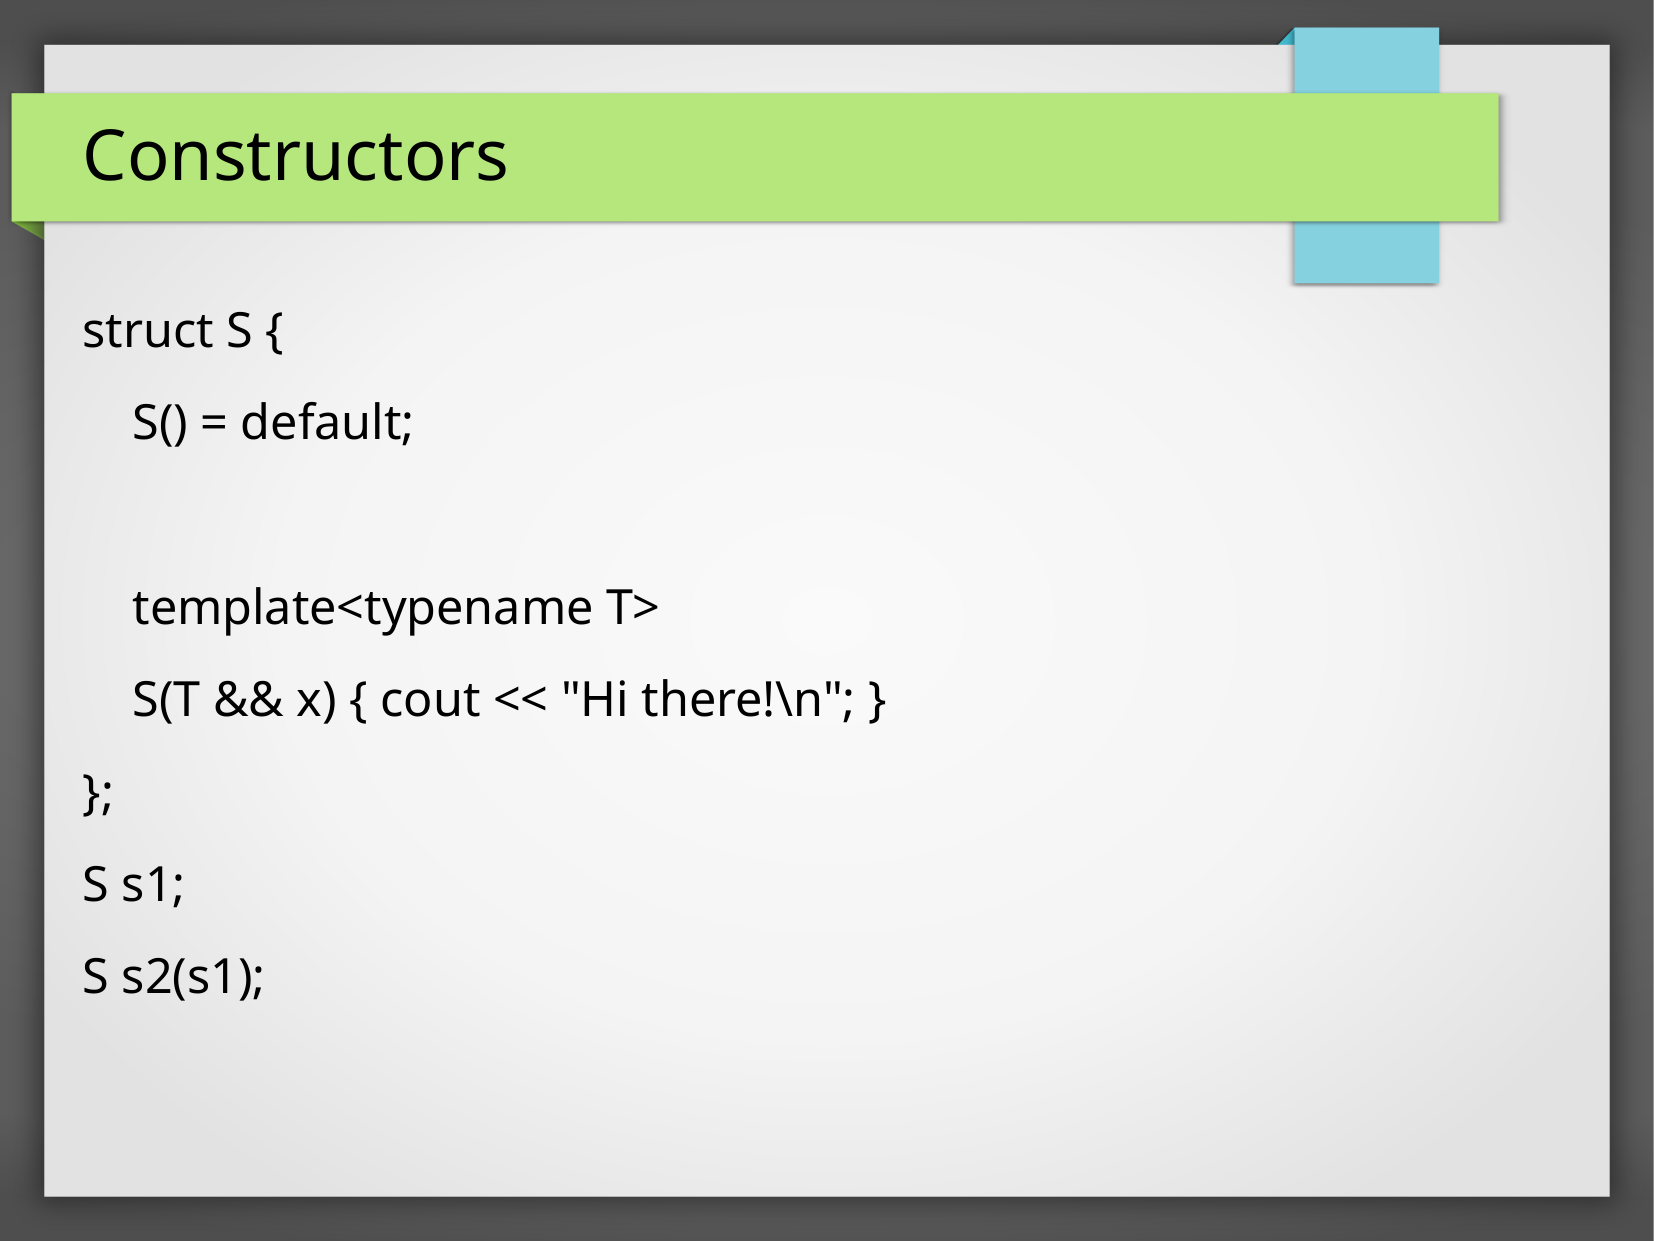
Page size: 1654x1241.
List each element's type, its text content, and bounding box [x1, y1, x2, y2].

list struct S { S() = default; template<typename T> S(T && x) { cout << "Hi there!\n"; } }; S s1; S s2(s1); [82, 295, 1571, 1015]
title Constructors [82, 94, 1264, 213]
picture [0, 0, 1654, 1241]
